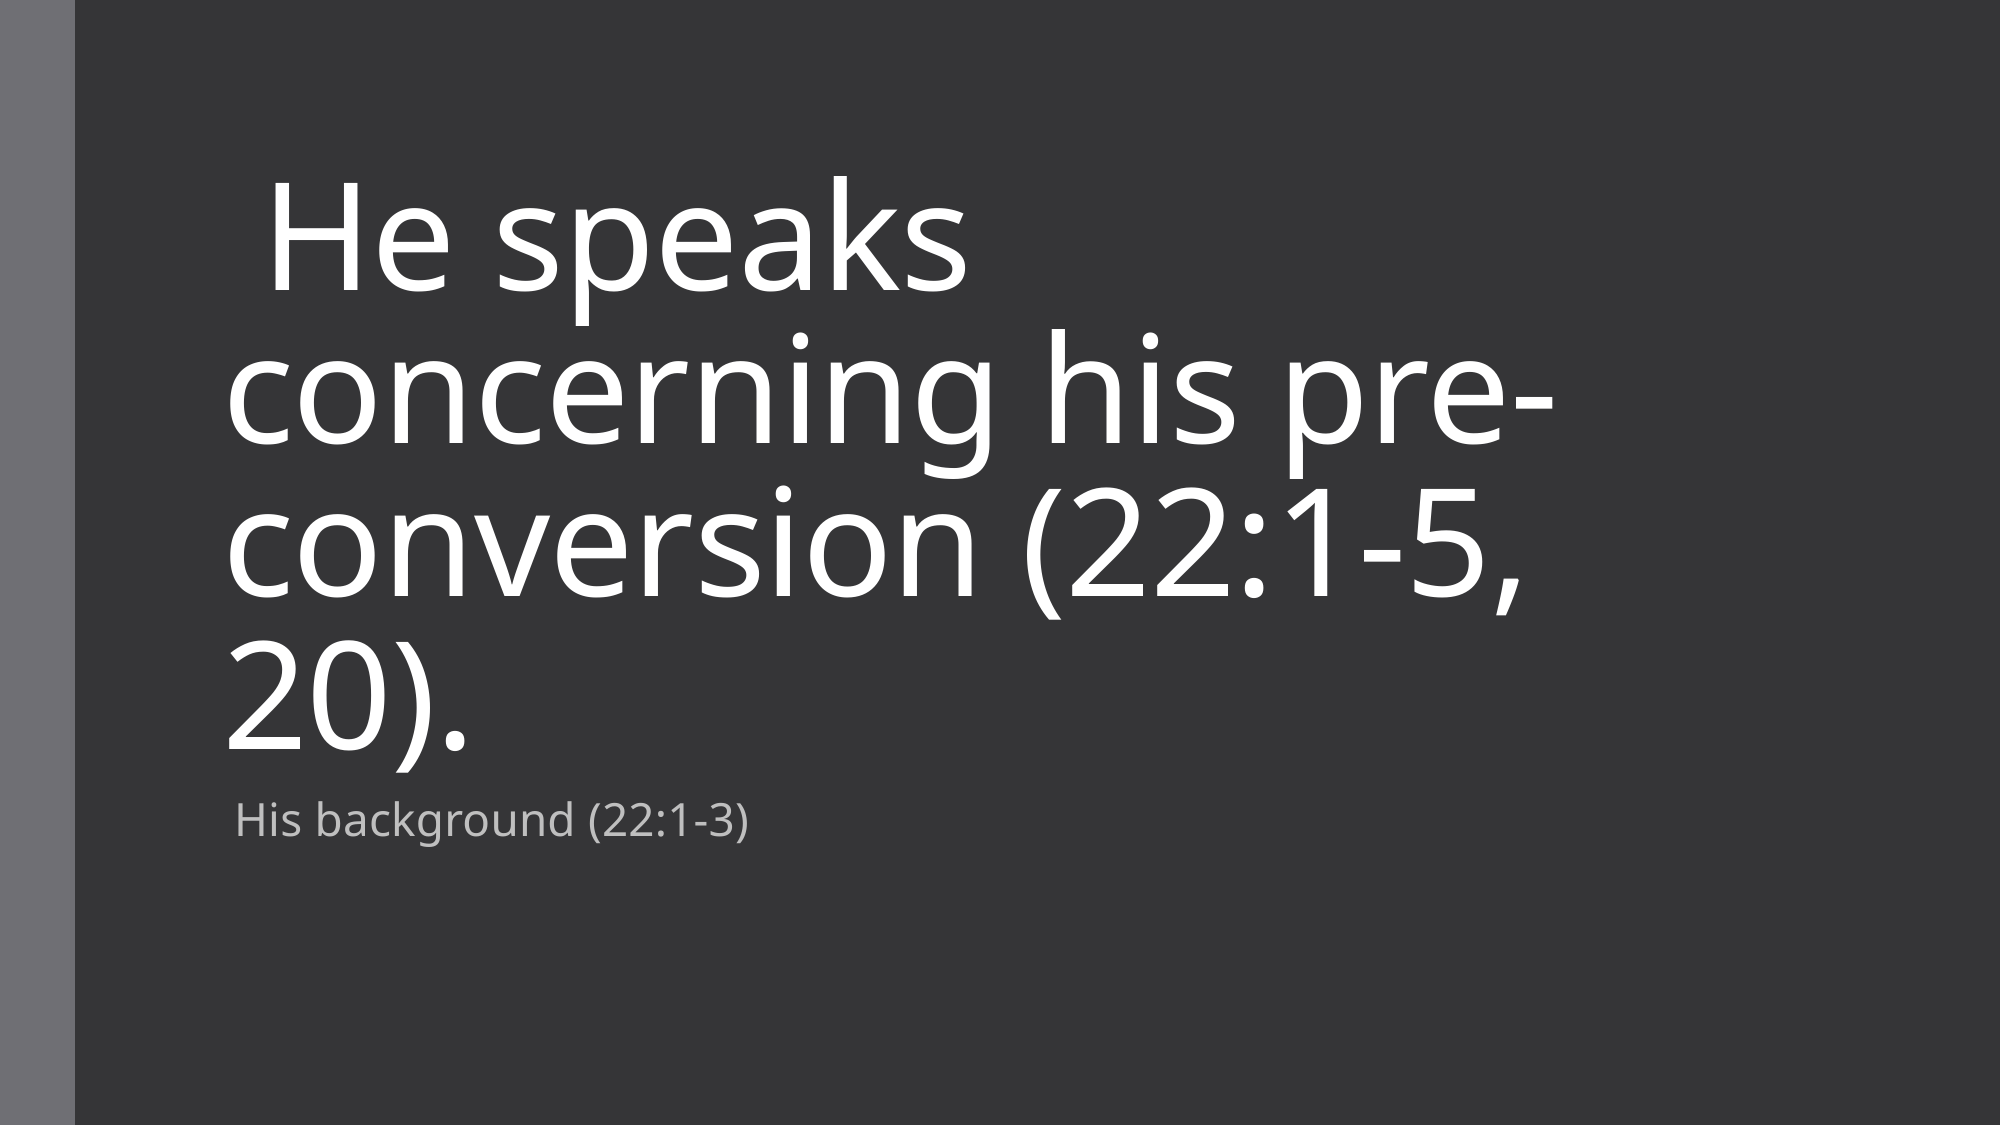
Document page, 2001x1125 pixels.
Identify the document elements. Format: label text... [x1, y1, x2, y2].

subtitle His background (22:1-3) [206, 787, 1752, 1066]
title He speaks concerning his pre-conversion (22:1-5, 20). [206, 124, 1752, 787]
